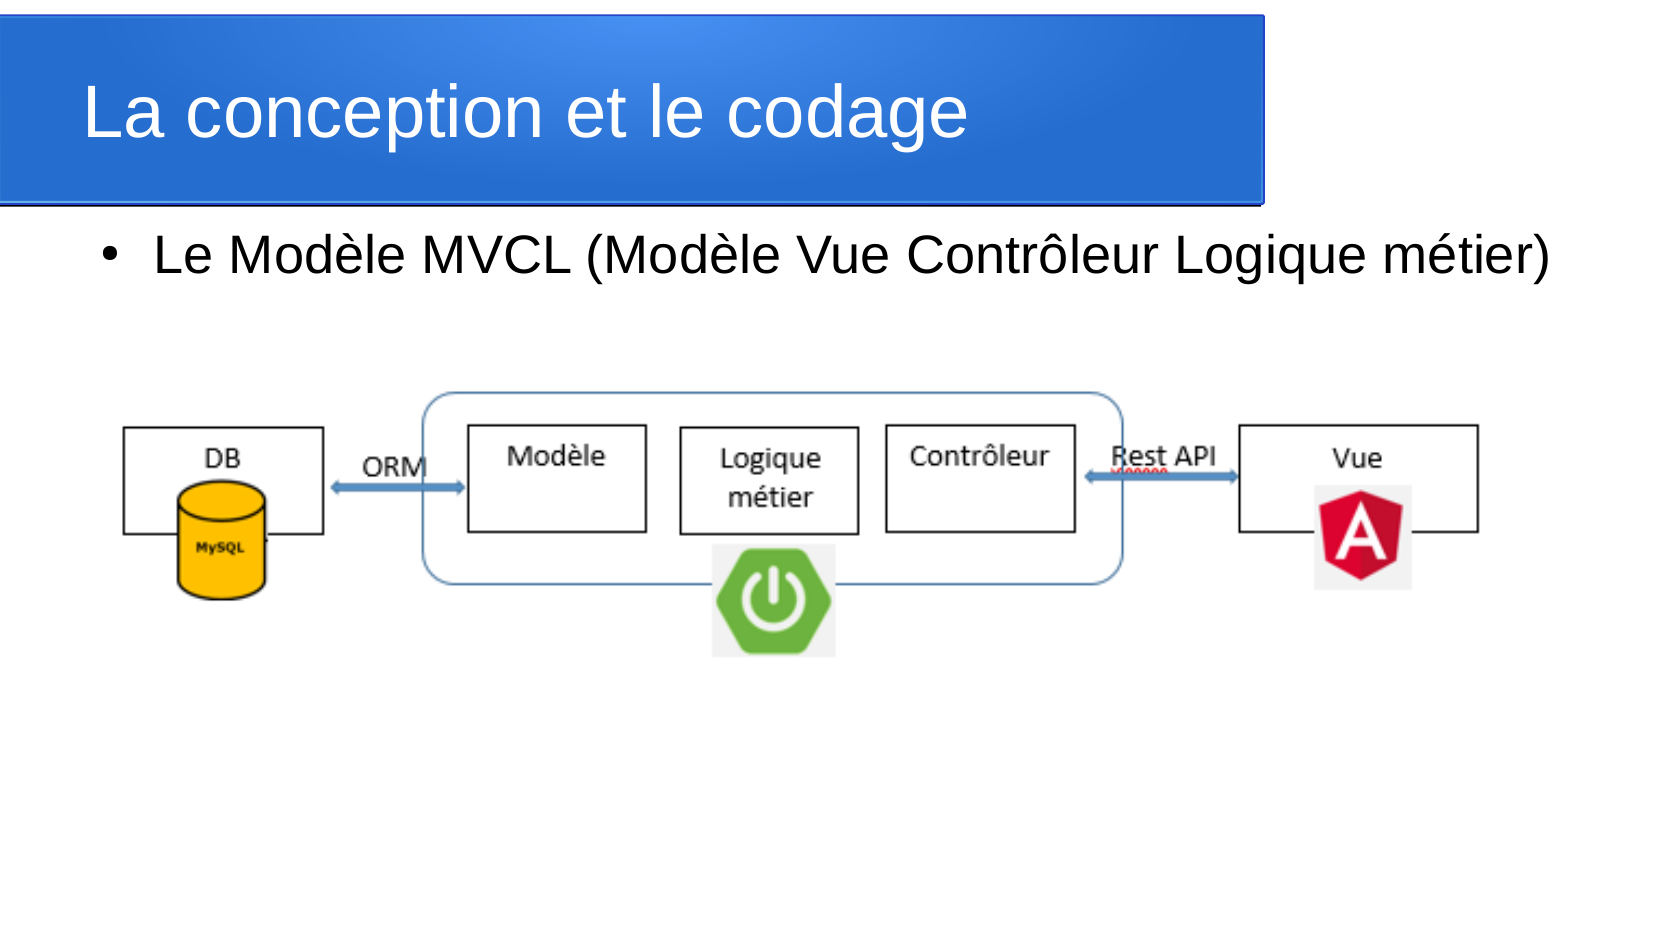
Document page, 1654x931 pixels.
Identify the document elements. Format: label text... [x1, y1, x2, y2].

list Le Modèle MVCL (Modèle Vue Contrôleur Logique métier) [82, 224, 1571, 764]
title La conception et le codage [82, 35, 1235, 189]
picture [106, 377, 1486, 662]
